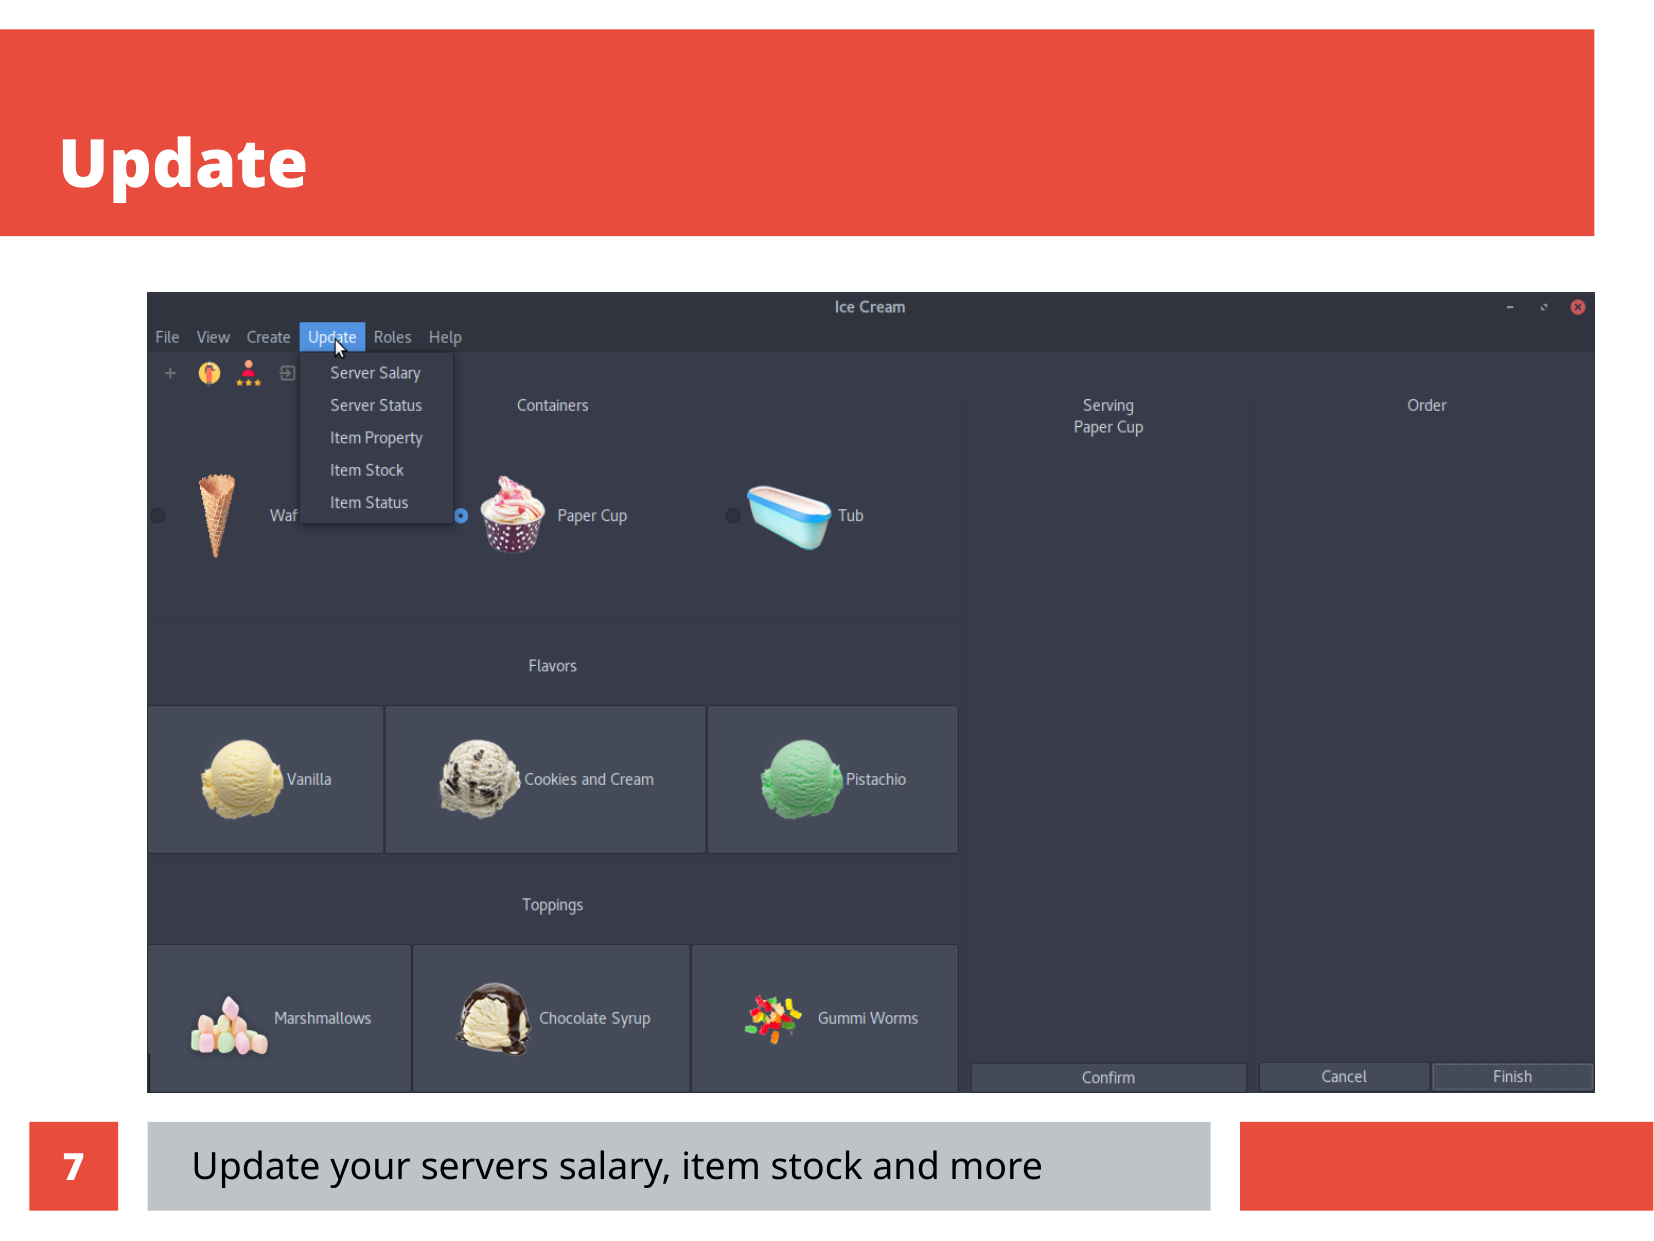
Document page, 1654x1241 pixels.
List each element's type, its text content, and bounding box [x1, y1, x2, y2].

text_box Update your servers salary, item stock and more [176, 1132, 1127, 1191]
picture [147, 292, 1595, 1093]
title Update [58, 58, 1595, 207]
